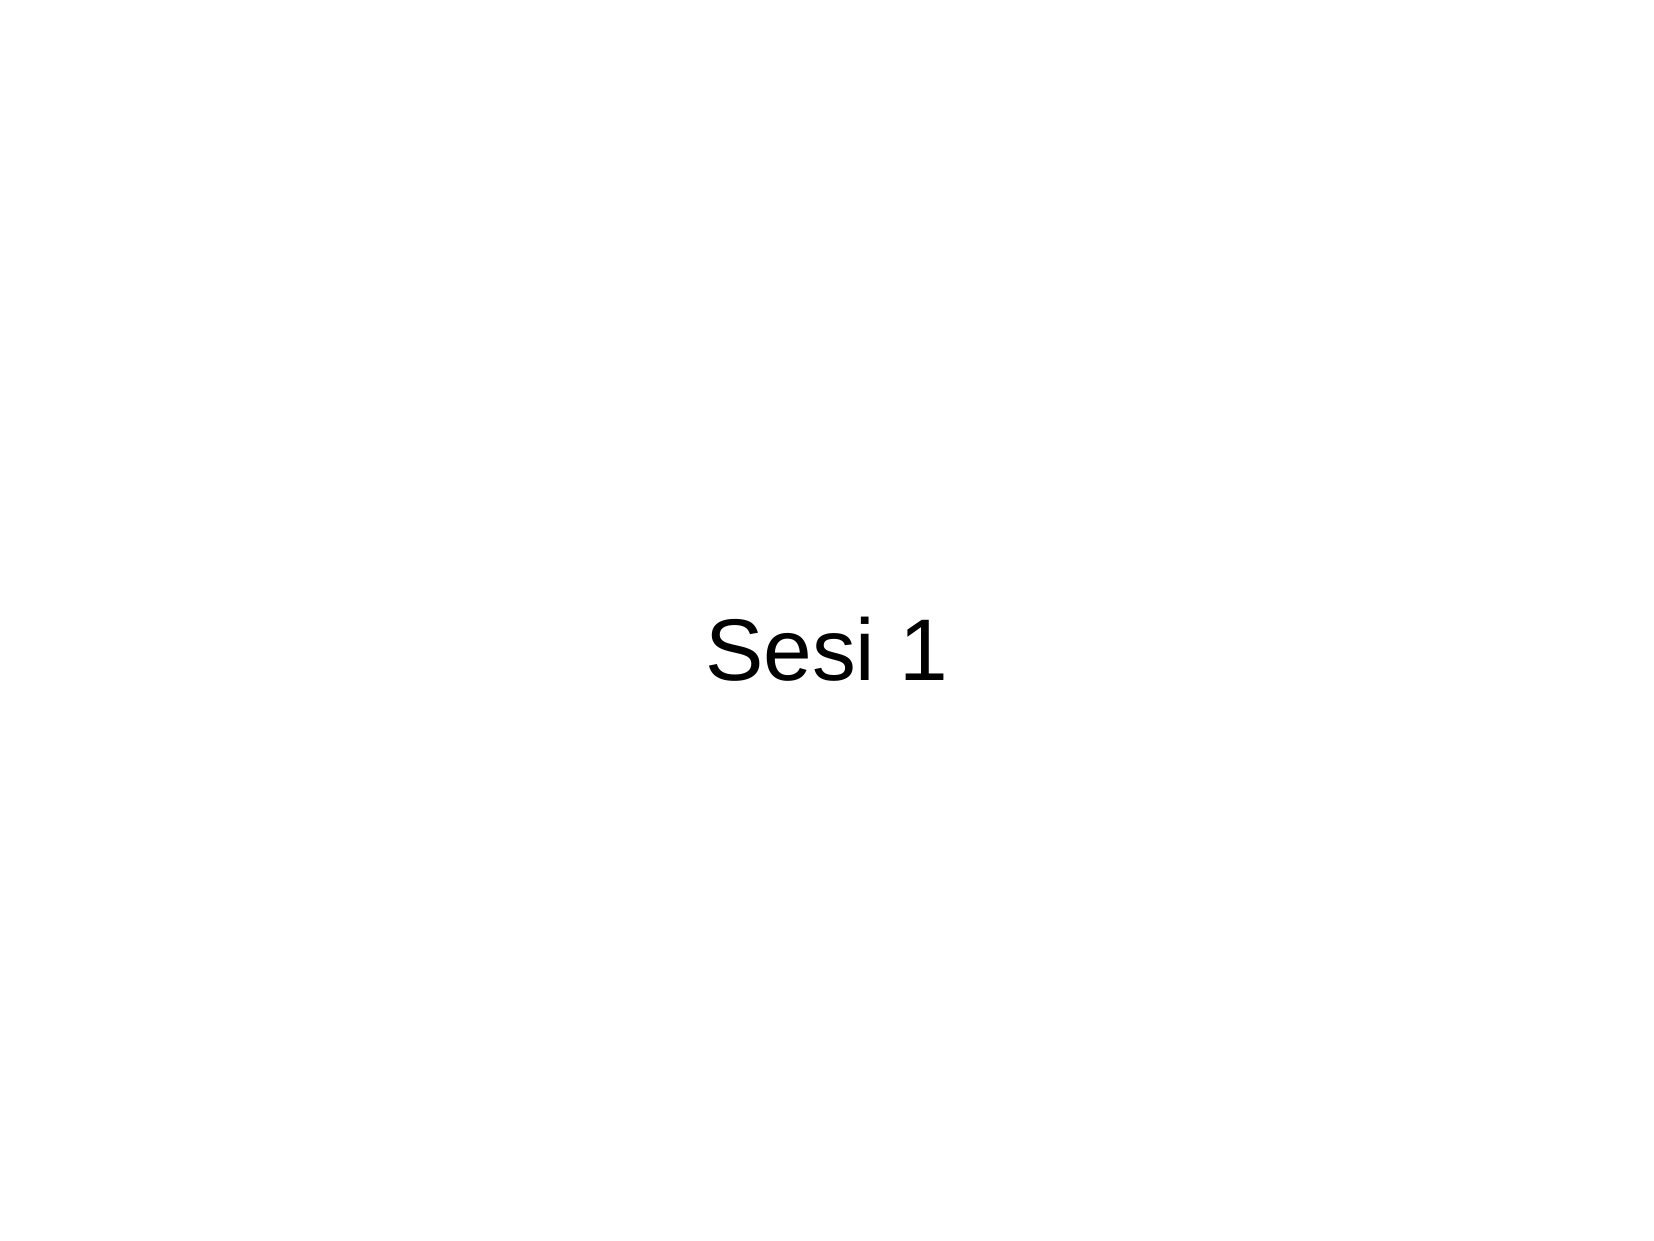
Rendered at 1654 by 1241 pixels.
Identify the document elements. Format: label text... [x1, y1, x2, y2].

subtitle Sesi 1 [82, 290, 1571, 1010]
